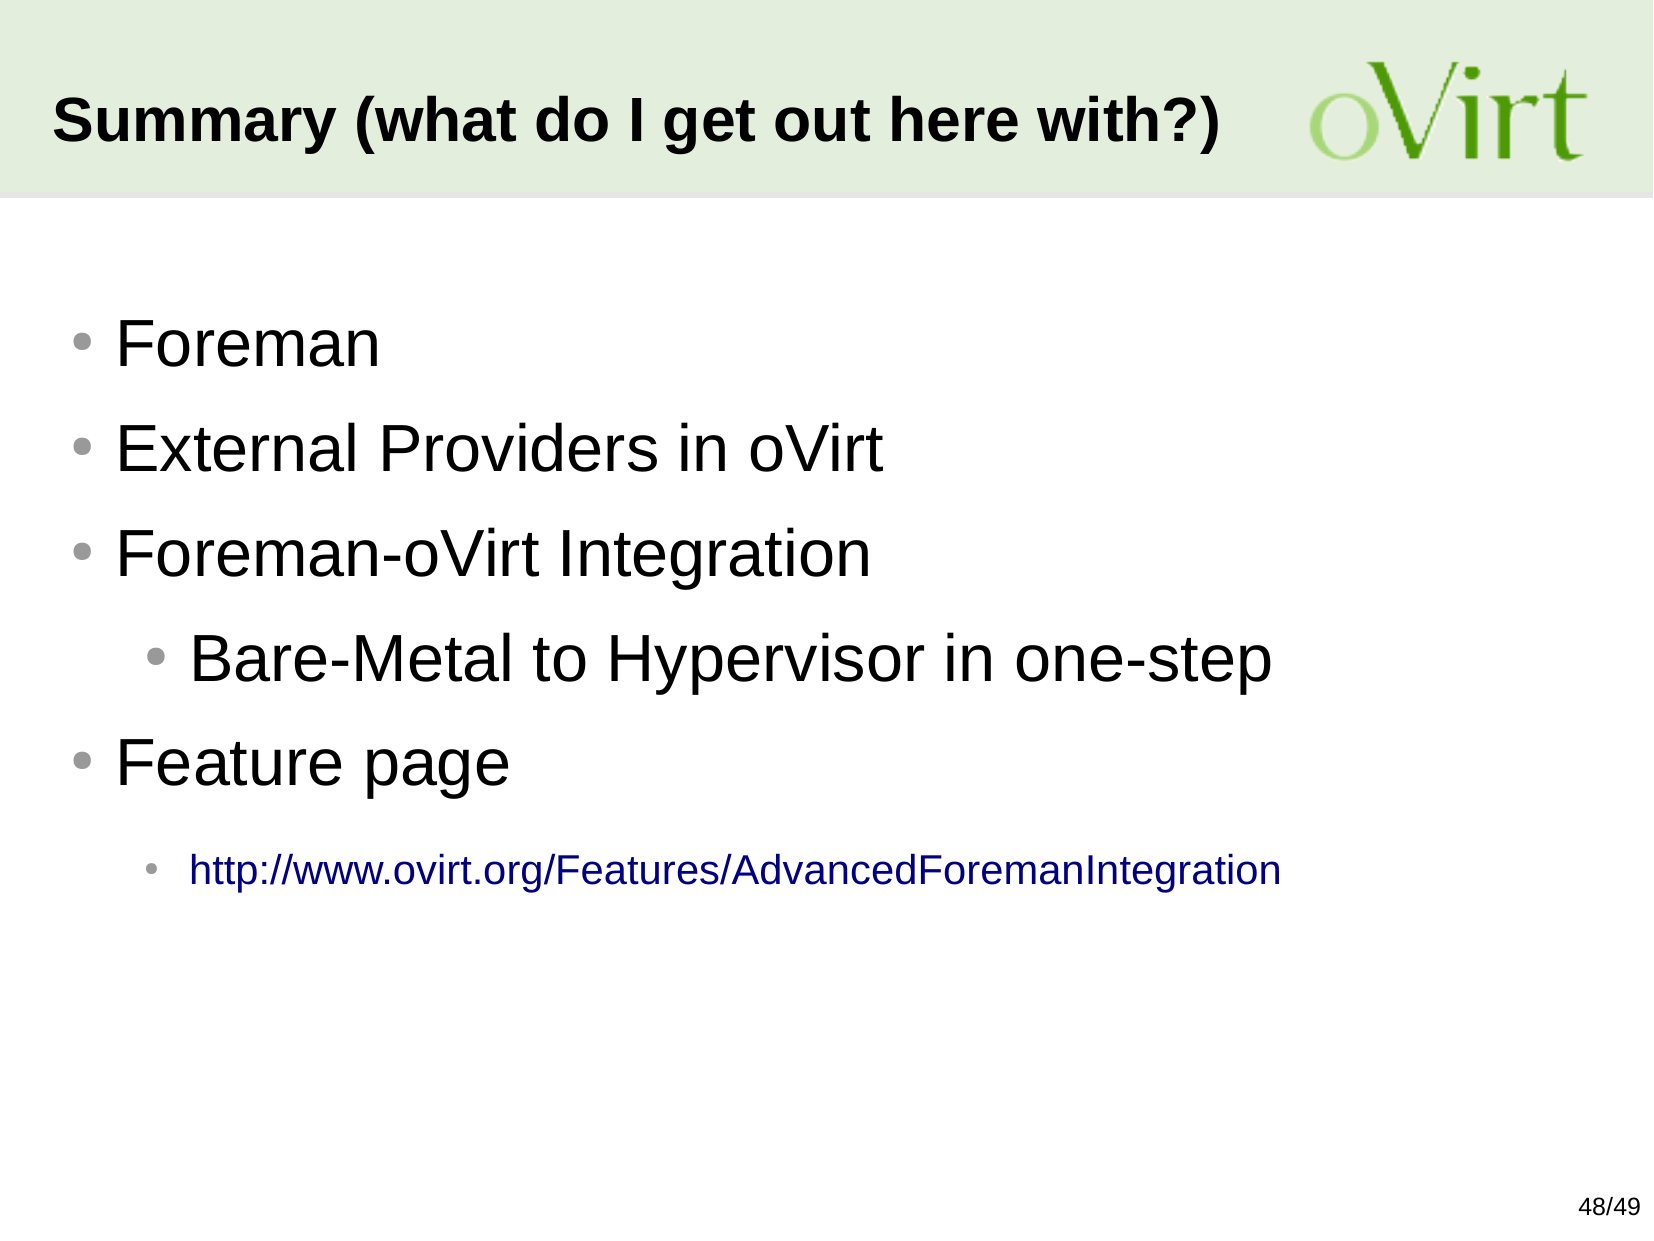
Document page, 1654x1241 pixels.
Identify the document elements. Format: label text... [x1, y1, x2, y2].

text_box Foreman External Providers in oVirt Foreman-oVirt Integration Bare-Metal to Hypervisor in one-step Feature page http://www.ovirt.org/Features/AdvancedForemanIntegration [40, 276, 1612, 1063]
picture [1289, 36, 1613, 181]
title Summary (what do I get out here with?) [52, 14, 1330, 154]
